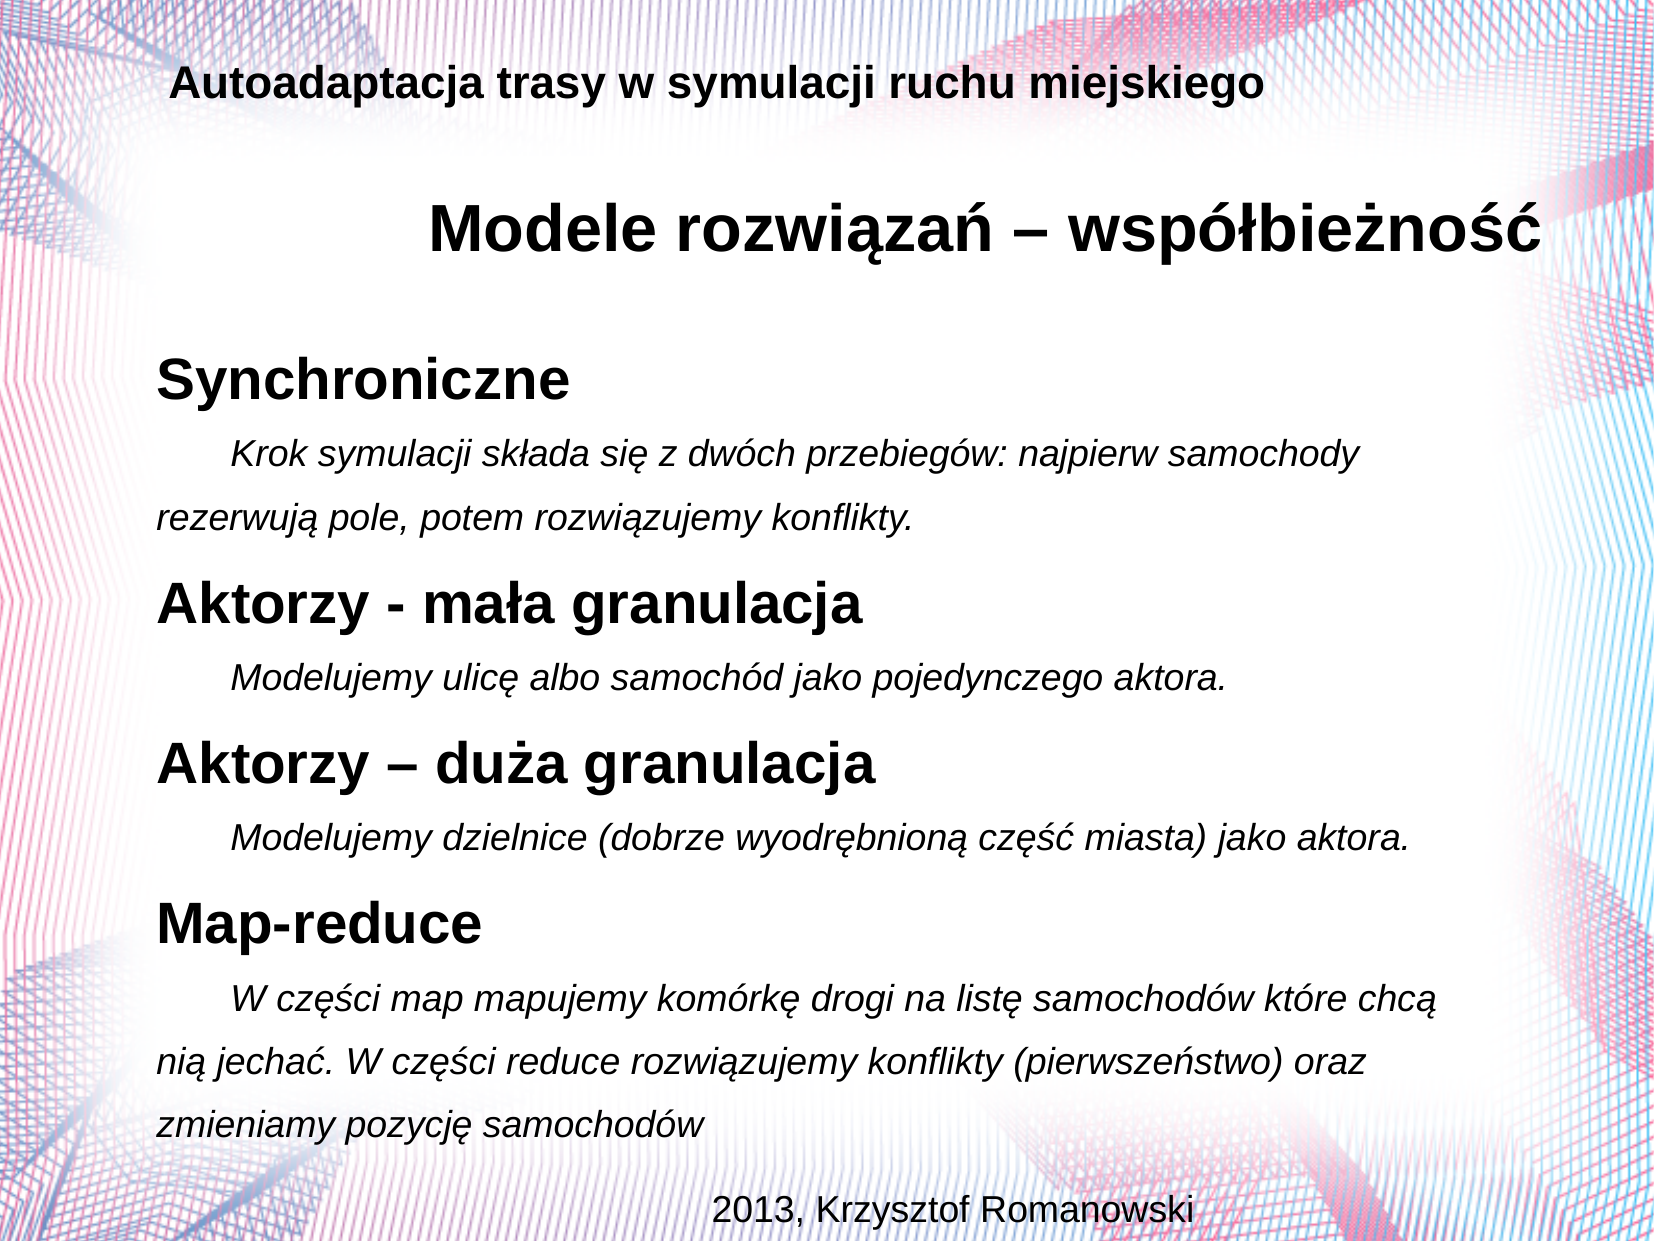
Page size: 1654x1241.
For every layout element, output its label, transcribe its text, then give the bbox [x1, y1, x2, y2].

text_box 2013, Krzysztof Romanowski [696, 1184, 1276, 1217]
text_box Modele rozwiązań – współbieżność [413, 146, 1571, 237]
text_box Synchroniczne Krok symulacji składa się z dwóch przebiegów: najpierw samochody rezerwują pole, potem rozwiązujemy konflikty. Aktorzy - mała granulacja Modelujemy ulicę albo samochód jako pojedynczego aktora. Aktorzy – duża granulacja Modelujemy dzielnice (dobrze wyodrębnioną część miasta) jako aktora. Map-reduce W części map mapujemy komórkę drogi na listę samochodów które chcą nią jechać. W części reduce rozwiązujemy konflikty (pierwszeństwo) oraz zmieniamy pozycję samochodów [141, 307, 1453, 1184]
picture [0, 0, 1654, 1241]
text_box Autoadaptacja trasy w symulacji ruchu miejskiego [153, 23, 1560, 90]
